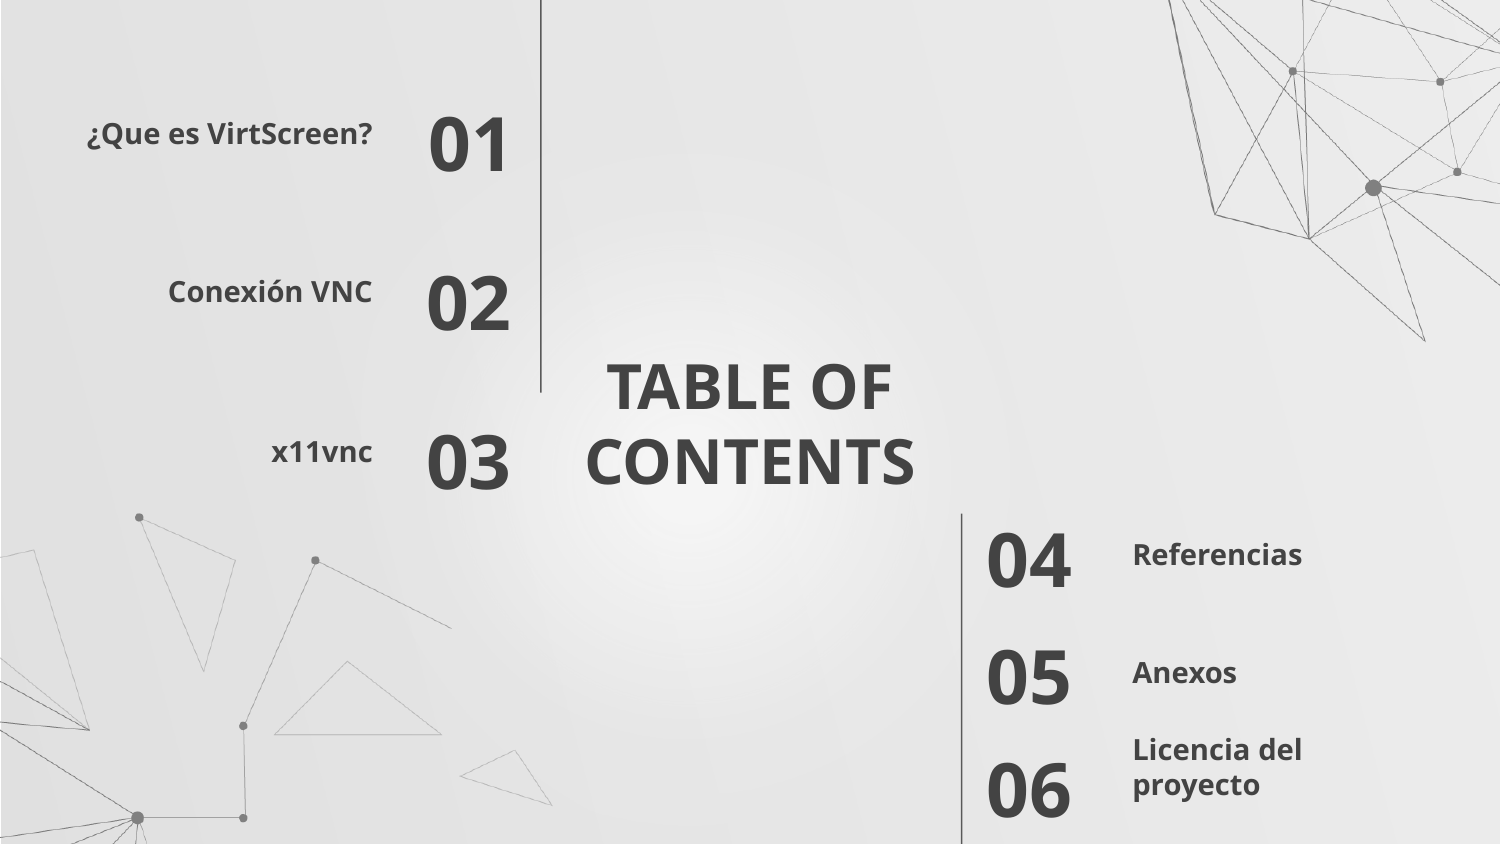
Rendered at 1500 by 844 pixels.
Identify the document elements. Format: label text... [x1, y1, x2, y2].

title 03 [345, 412, 528, 508]
title TABLE OF CONTENTS [555, 344, 945, 500]
title 01 [347, 93, 530, 189]
title Licencia del proyecto [1117, 721, 1442, 817]
title 02 [345, 252, 528, 348]
picture [0, 0, 1500, 844]
title ¿Que es VirtScreen? [64, 70, 388, 166]
title 05 [971, 627, 1148, 723]
title 04 [971, 510, 1148, 605]
title Conexión VNC [64, 229, 388, 324]
title x11vnc [64, 388, 388, 484]
title Anexos [1117, 609, 1442, 704]
title Referencias [1117, 491, 1442, 586]
title 06 [971, 739, 1148, 835]
